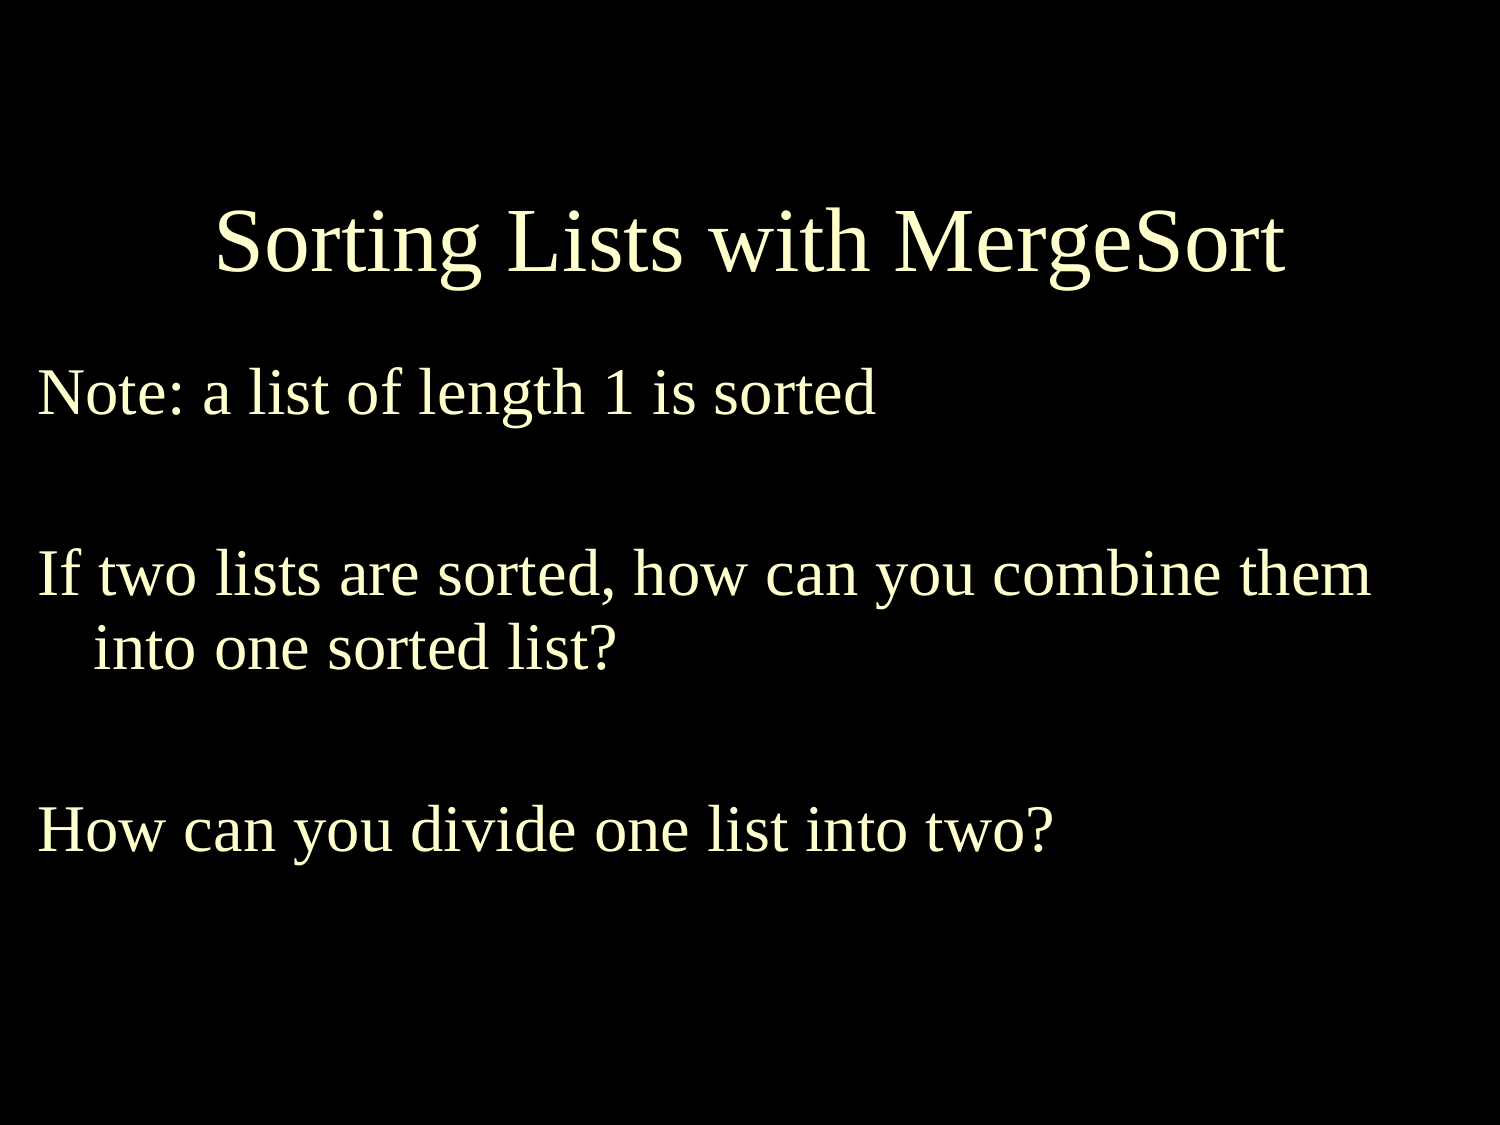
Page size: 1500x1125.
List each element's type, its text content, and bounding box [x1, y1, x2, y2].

title Sorting Lists with MergeSort [22, 145, 1480, 336]
list Note: a list of length 1 is sorted If two lists are sorted, how can you combine them into one sorted list? How can you divide one list into two? [22, 347, 1482, 1026]
